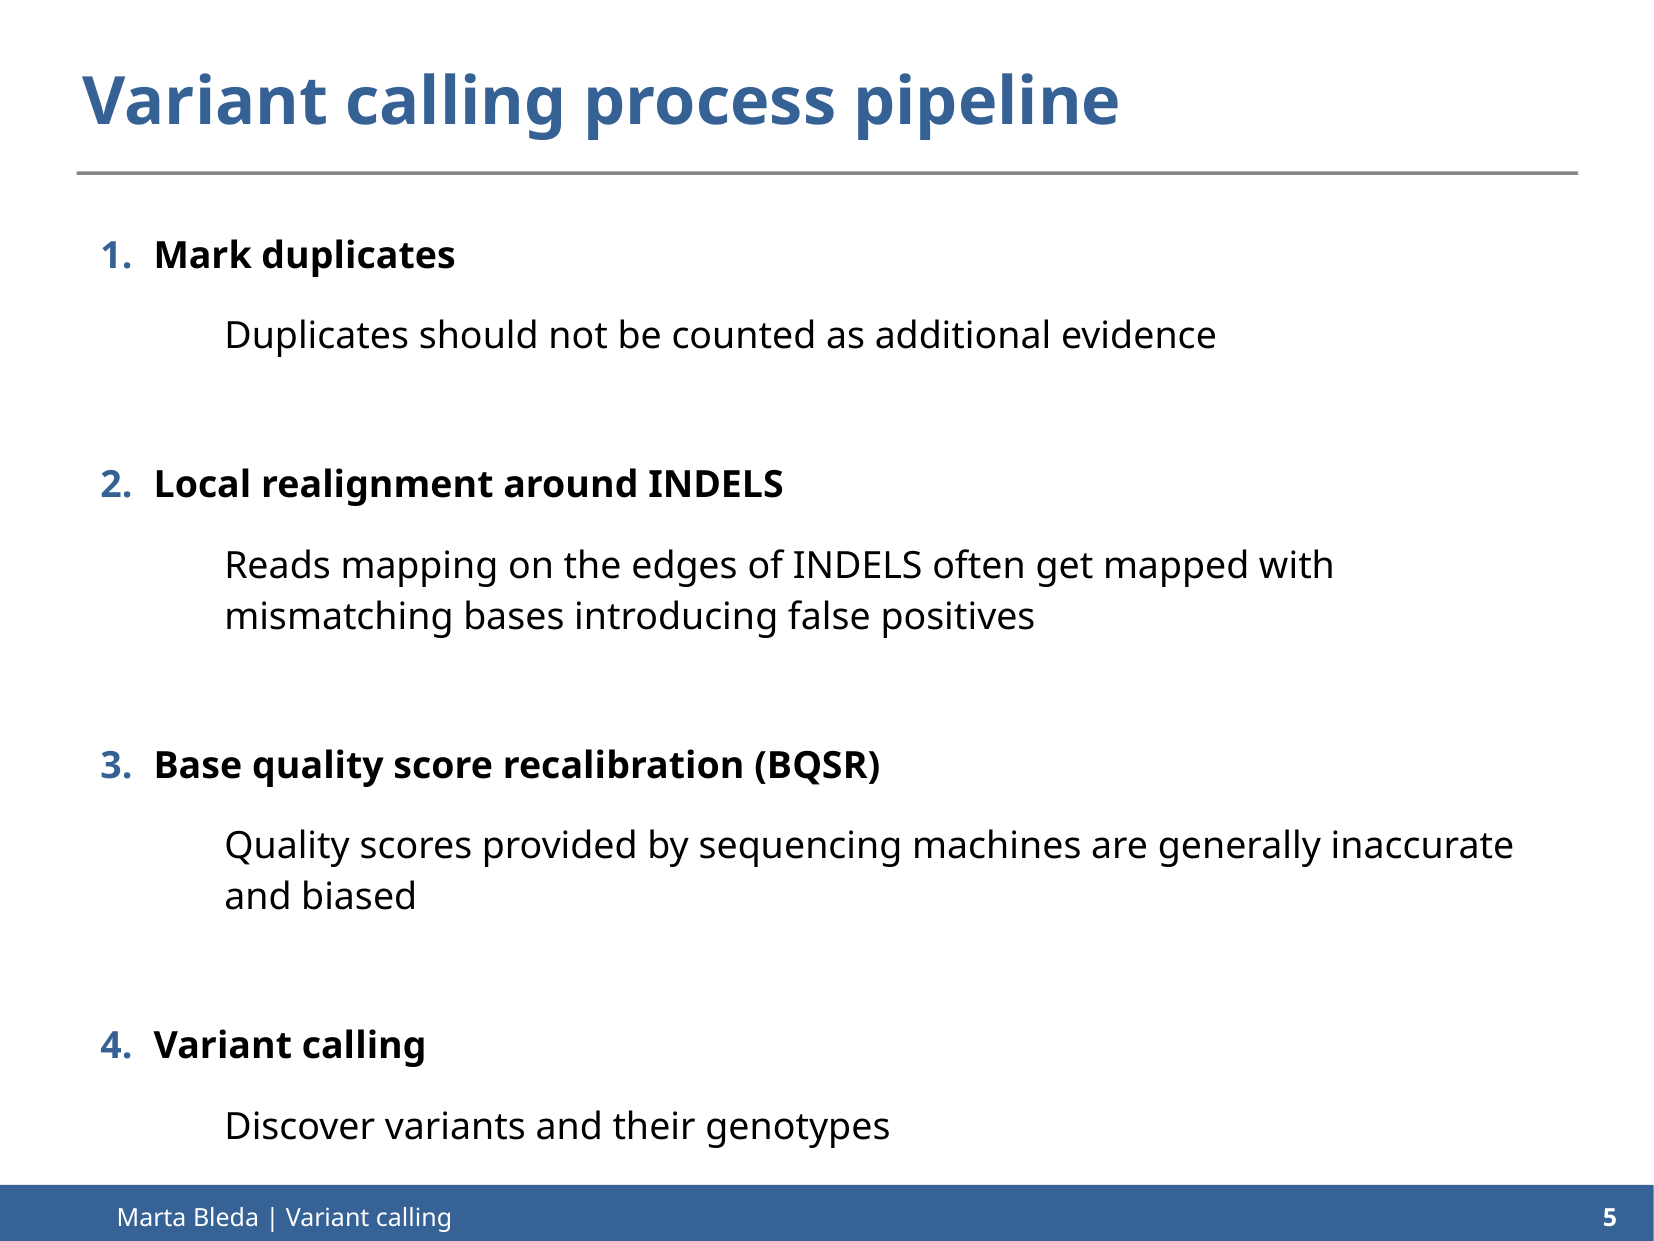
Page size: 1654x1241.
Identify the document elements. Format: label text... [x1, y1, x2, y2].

picture [74, 170, 1580, 175]
list Mark duplicates Duplicates should not be counted as additional evidence Local realignment around INDELS Reads mapping on the edges of INDELS often get mapped with mismatching bases introducing false positives Base quality score recalibration (BQSR) Quality scores provided by sequencing machines are generally inaccurate and biased Variant calling Discover variants and their genotypes [82, 228, 1538, 1154]
title Variant calling process pipeline [82, 49, 1571, 148]
